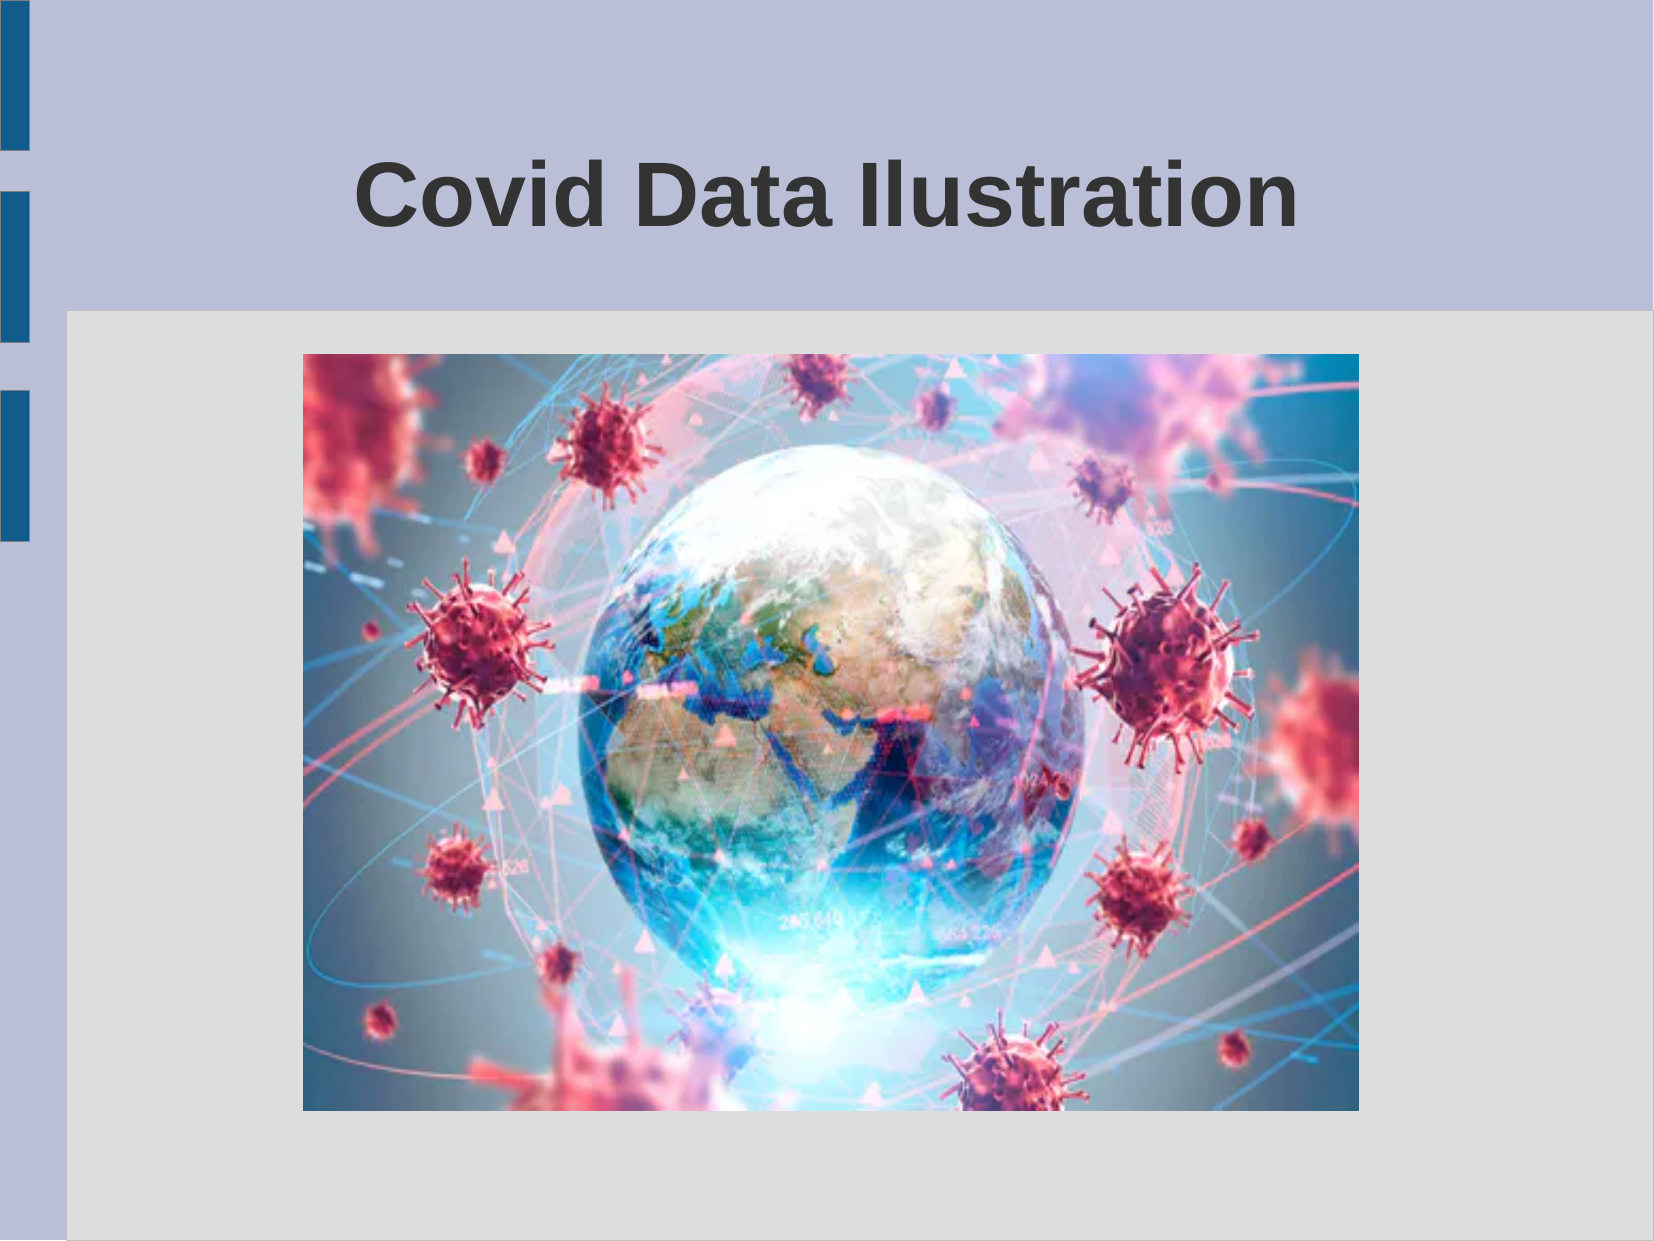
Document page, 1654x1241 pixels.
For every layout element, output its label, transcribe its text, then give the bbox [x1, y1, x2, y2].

title Covid Data Ilustration [121, 91, 1534, 299]
picture [303, 354, 1359, 1111]
